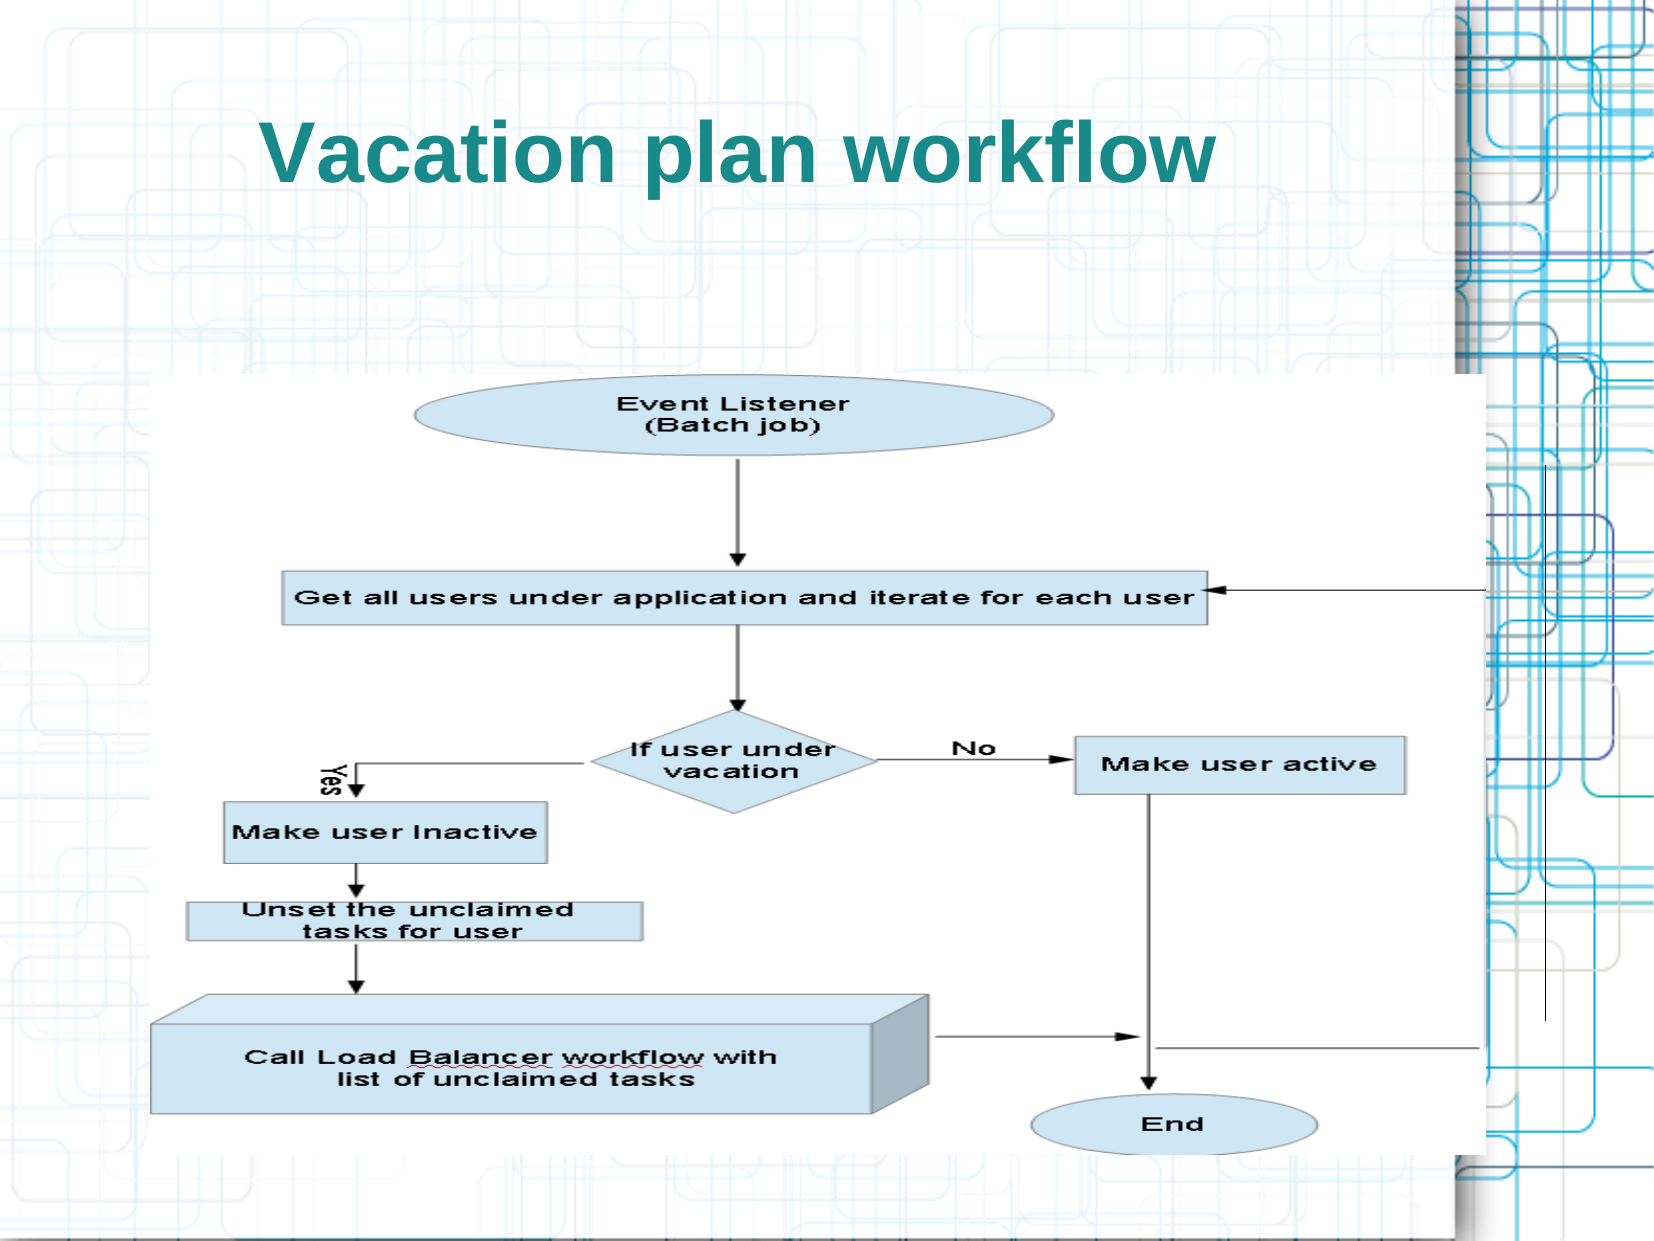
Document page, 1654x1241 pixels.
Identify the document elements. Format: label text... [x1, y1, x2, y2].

picture [0, 0, 1654, 1241]
title Vacation plan workflow [59, 49, 1418, 257]
